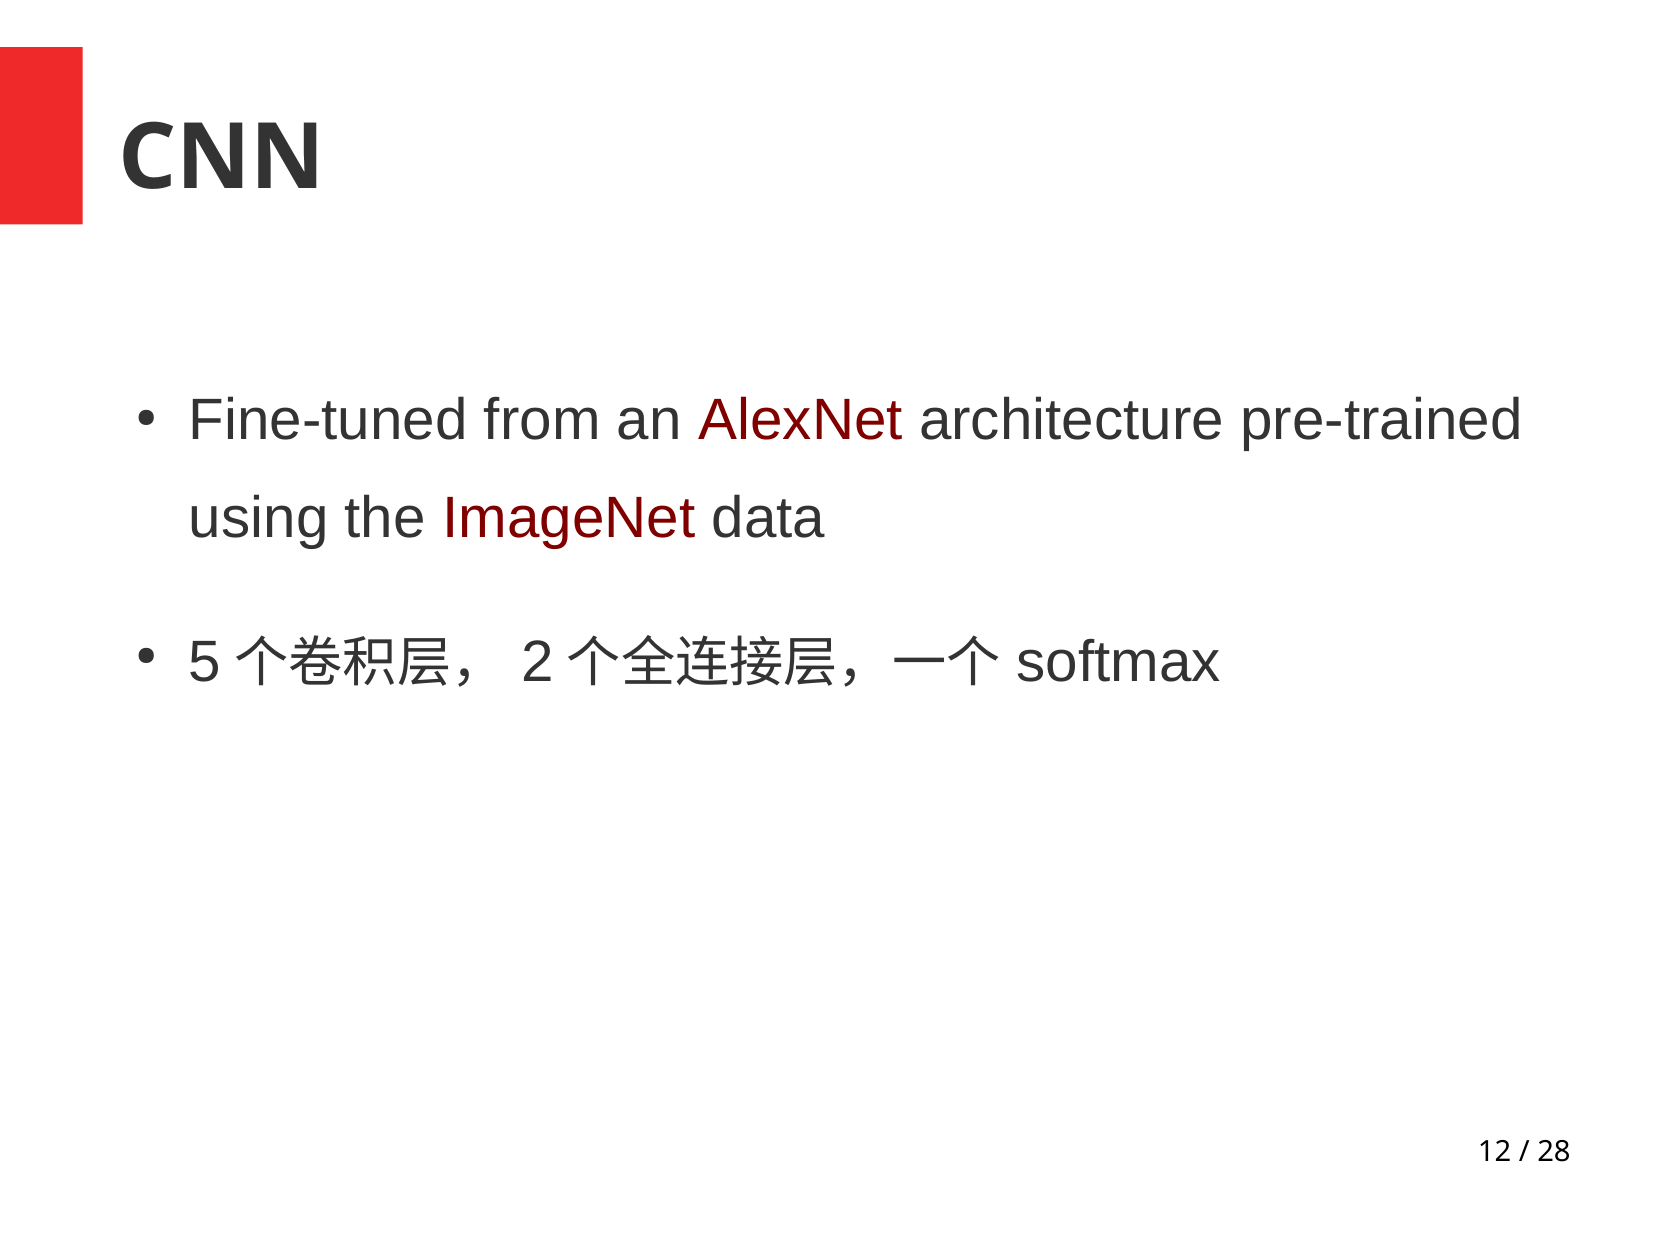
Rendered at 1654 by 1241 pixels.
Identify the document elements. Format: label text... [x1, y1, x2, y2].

title CNN [118, 49, 1571, 257]
list Fine-tuned from an AlexNet architecture pre-trained using the ImageNet data 5个卷积层，2个全连接层，一个softmax [118, 354, 1536, 1074]
